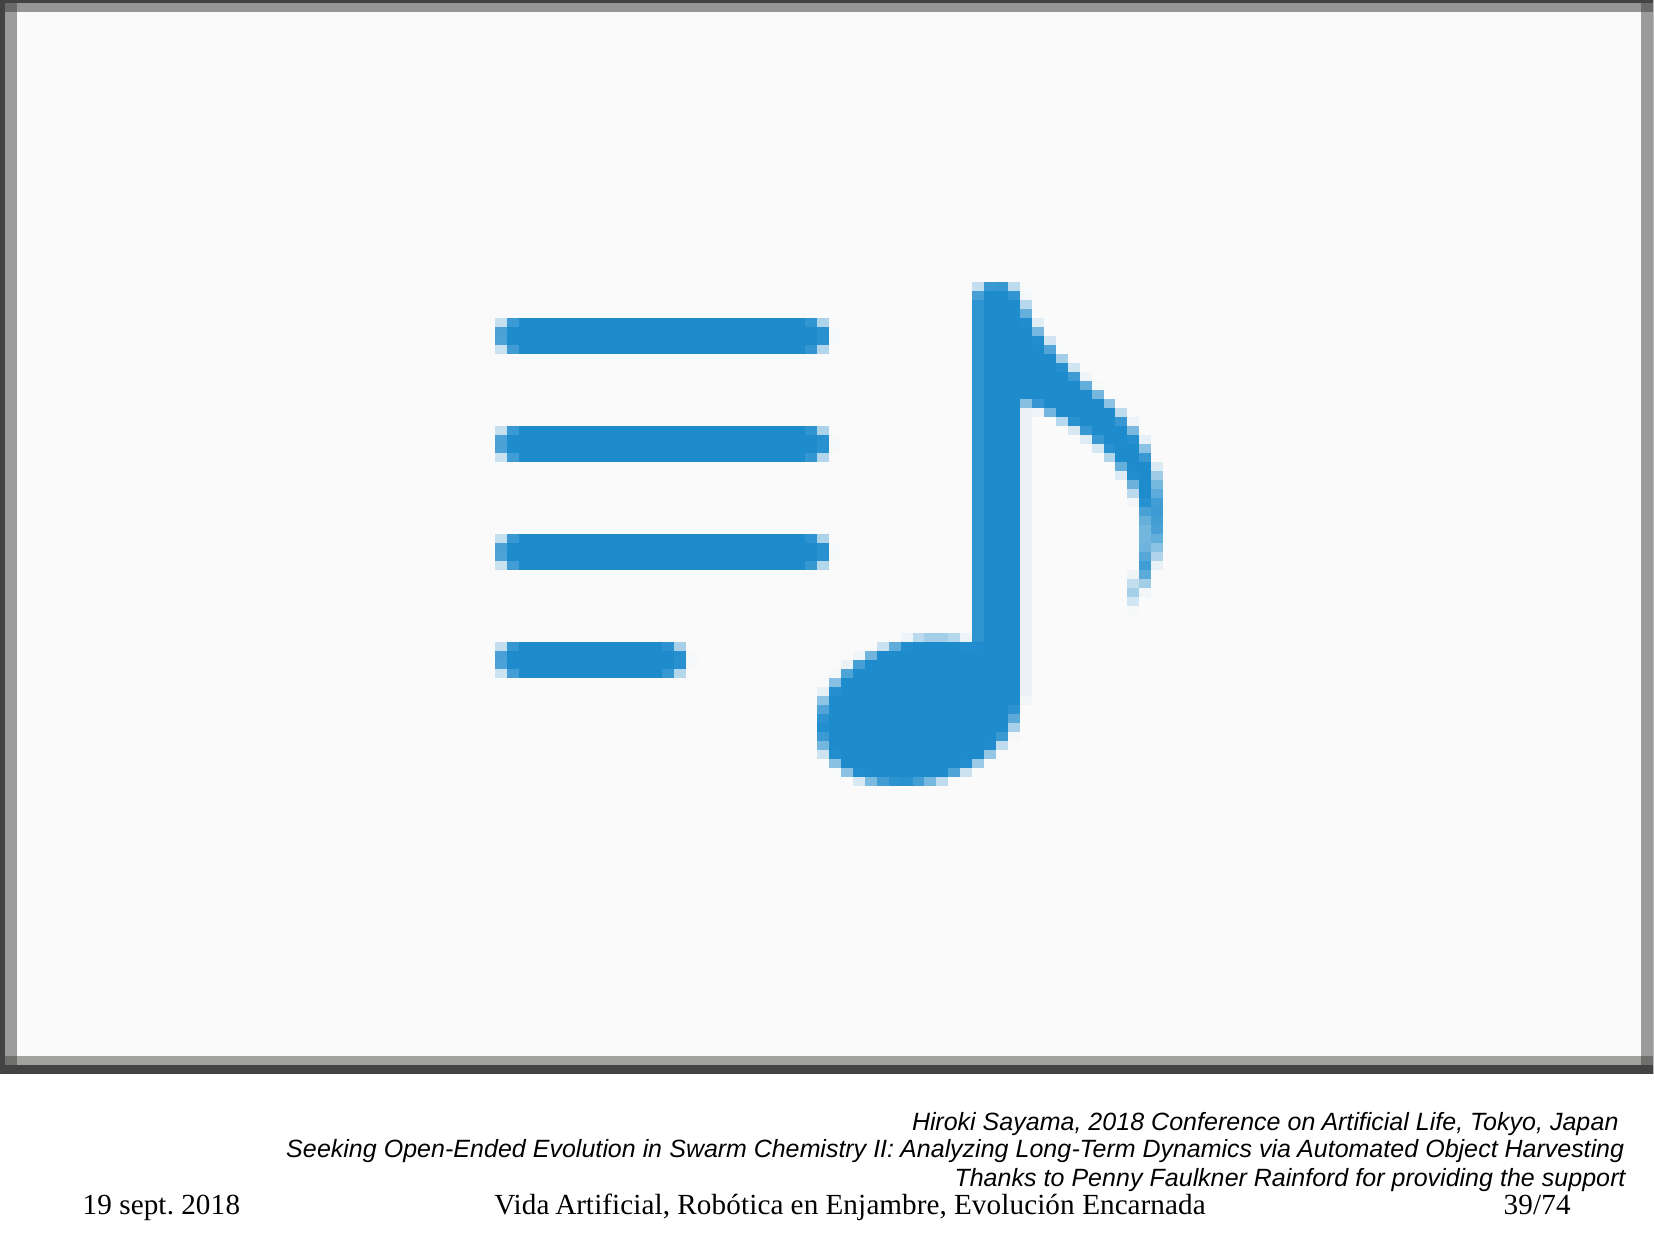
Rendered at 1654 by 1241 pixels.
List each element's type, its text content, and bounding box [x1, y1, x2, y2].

text_box [0, 0, 1654, 1075]
text_box Hiroki Sayama, 2018 Conference on Artificial Life, Tokyo, Japan Seeking Open-Ended Evolution in Swarm Chemistry II: Analyzing Long-Term Dynamics via Automated Object Harvesting Thanks to Penny Faulkner Rainford for providing the support [177, 1099, 1642, 1199]
